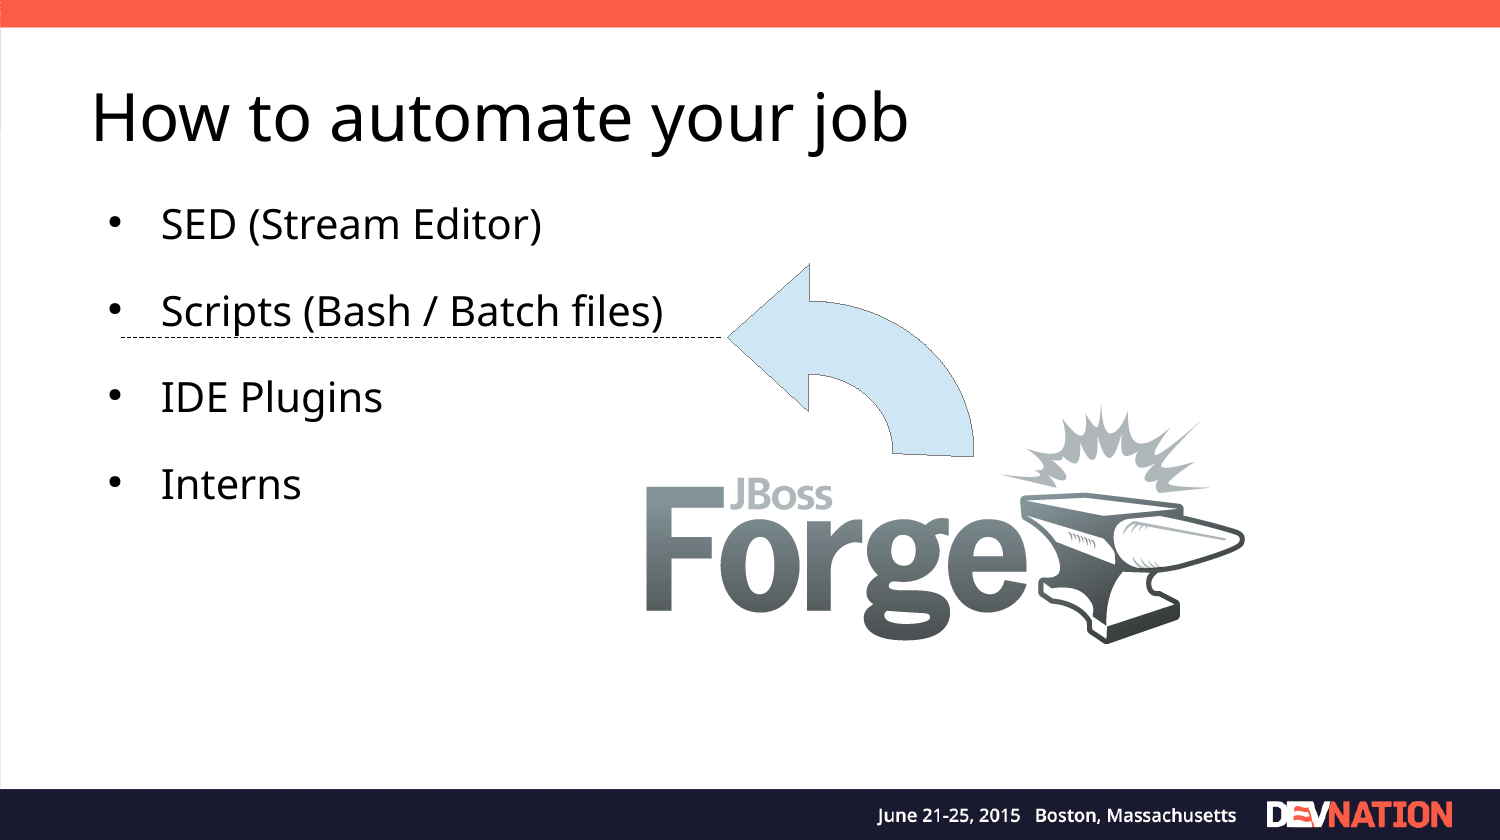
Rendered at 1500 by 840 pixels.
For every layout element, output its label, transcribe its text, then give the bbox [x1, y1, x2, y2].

list SED (Stream Editor) Scripts (Bash / Batch files) IDE Plugins Interns [90, 194, 1441, 683]
text_box [727, 263, 965, 401]
picture [0, 0, 1500, 840]
title How to automate your job [90, 44, 1440, 186]
